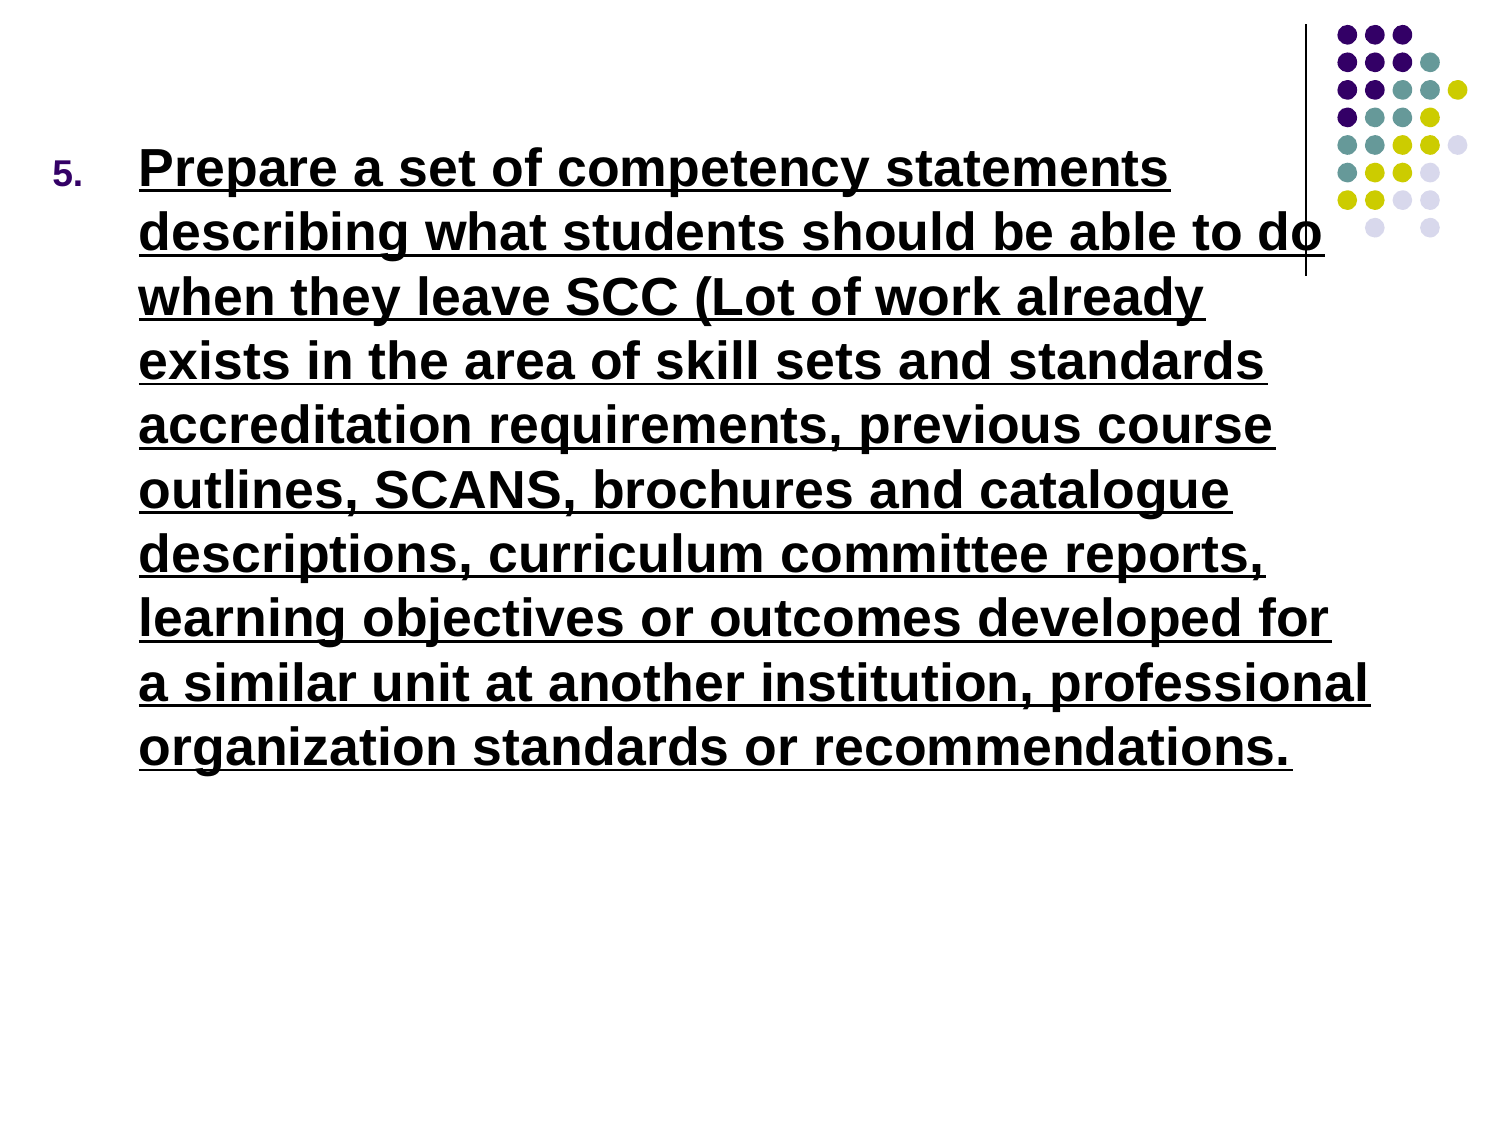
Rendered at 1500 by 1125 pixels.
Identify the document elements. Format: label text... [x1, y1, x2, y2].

list Prepare a set of competency statements describing what students should be able to do when they leave SCC (Lot of work already exists in the area of skill sets and standards accreditation requirements, previous course outlines, SCANS, brochures and catalogue descriptions, curriculum committee reports, learning objectives or outcomes developed for a similar unit at another institution, professional organization standards or recommendations. [37, 125, 1388, 801]
